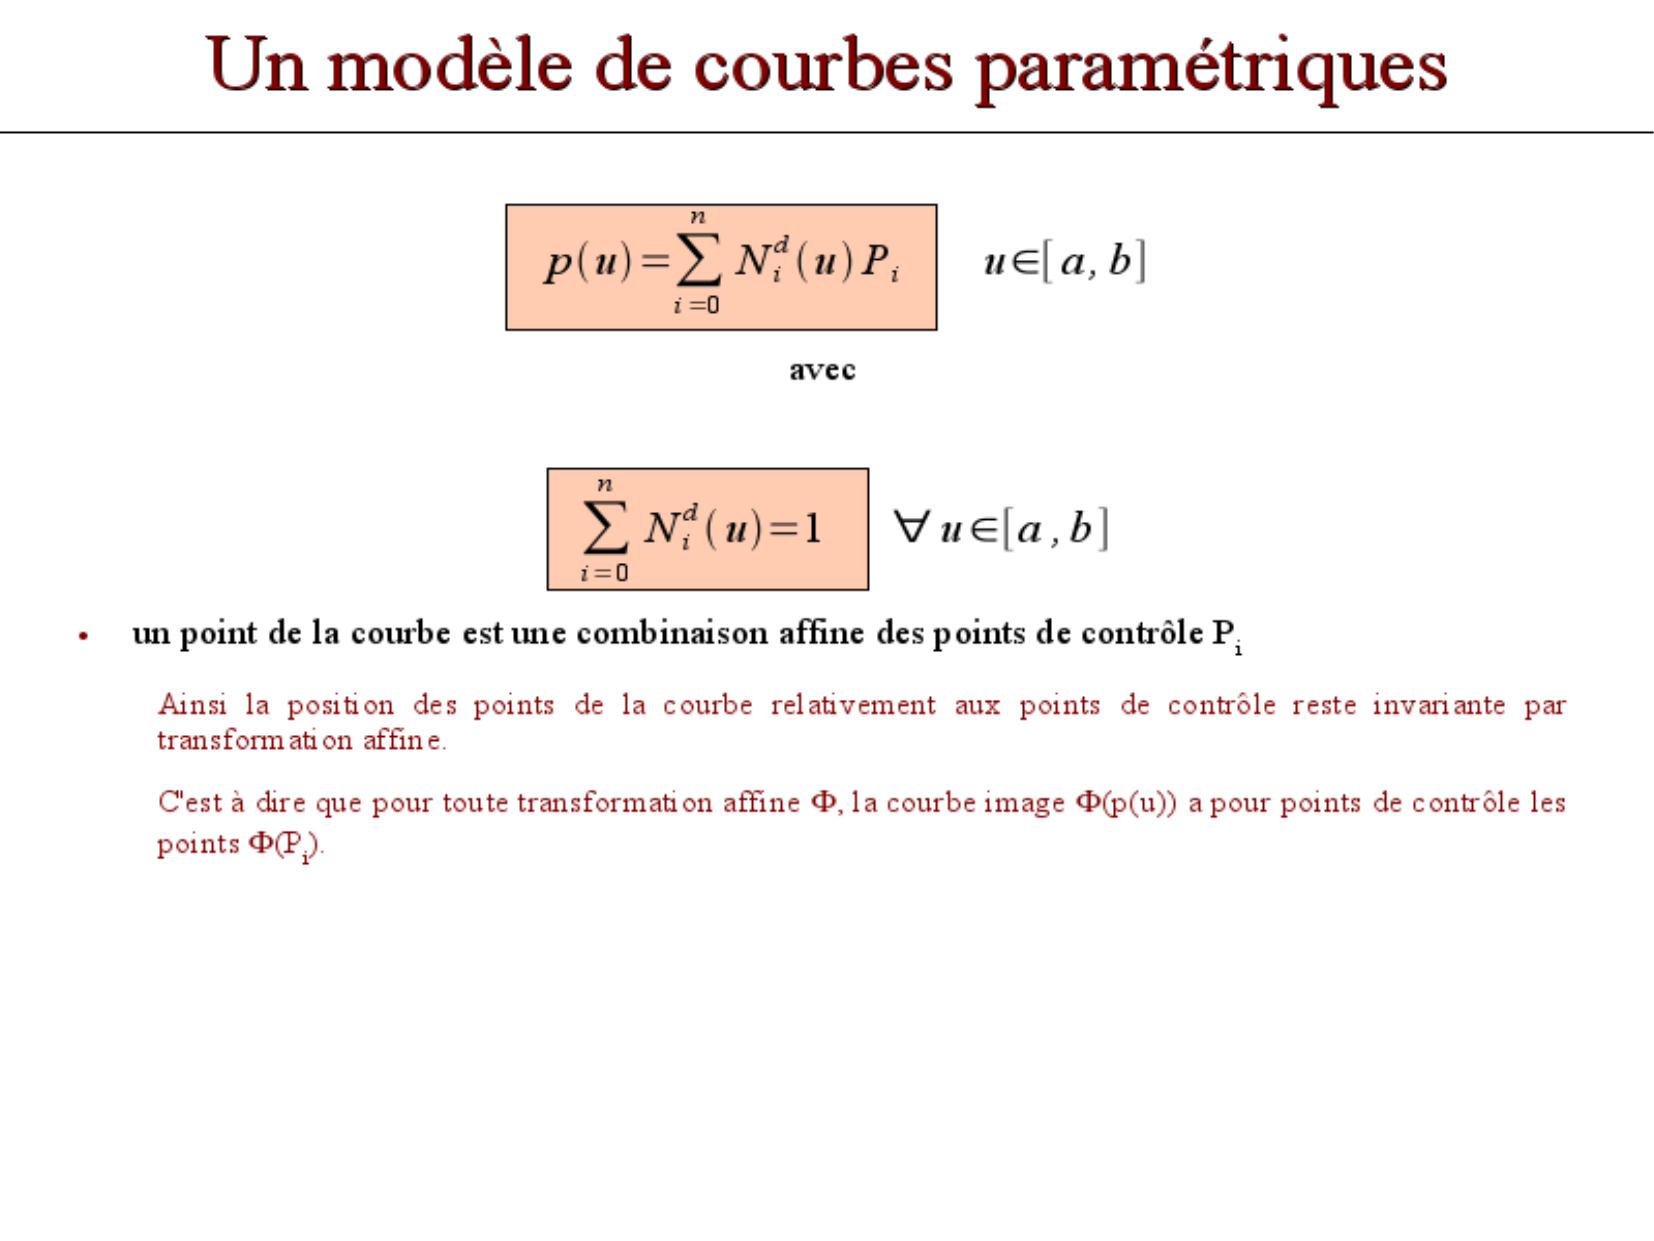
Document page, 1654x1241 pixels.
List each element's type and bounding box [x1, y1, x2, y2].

picture [0, 0, 1654, 997]
